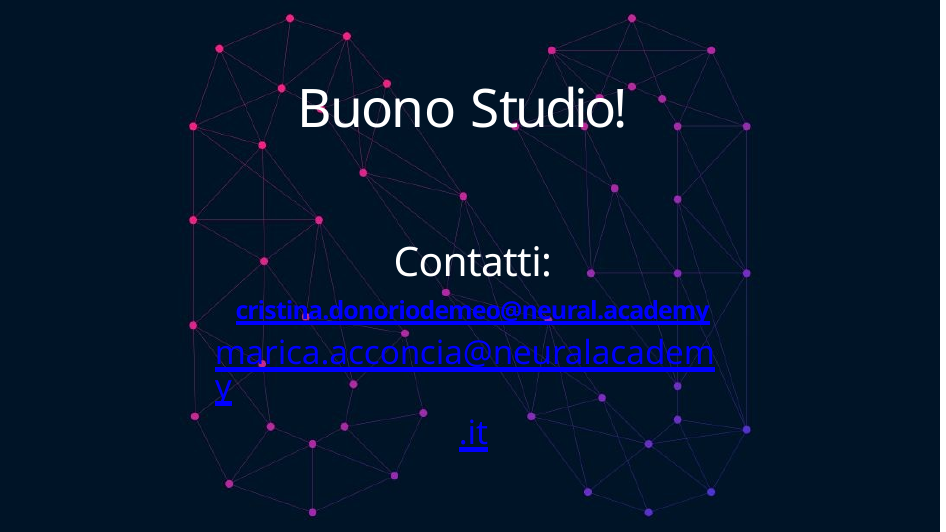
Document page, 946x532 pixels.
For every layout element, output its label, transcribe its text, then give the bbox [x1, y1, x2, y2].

picture [0, 0, 940, 532]
list Contatti: cristina.donoriodemeo@neural.academy marica.acconcia@neuralacademy.it [204, 218, 742, 530]
title Buono Studio! [295, 71, 644, 203]
